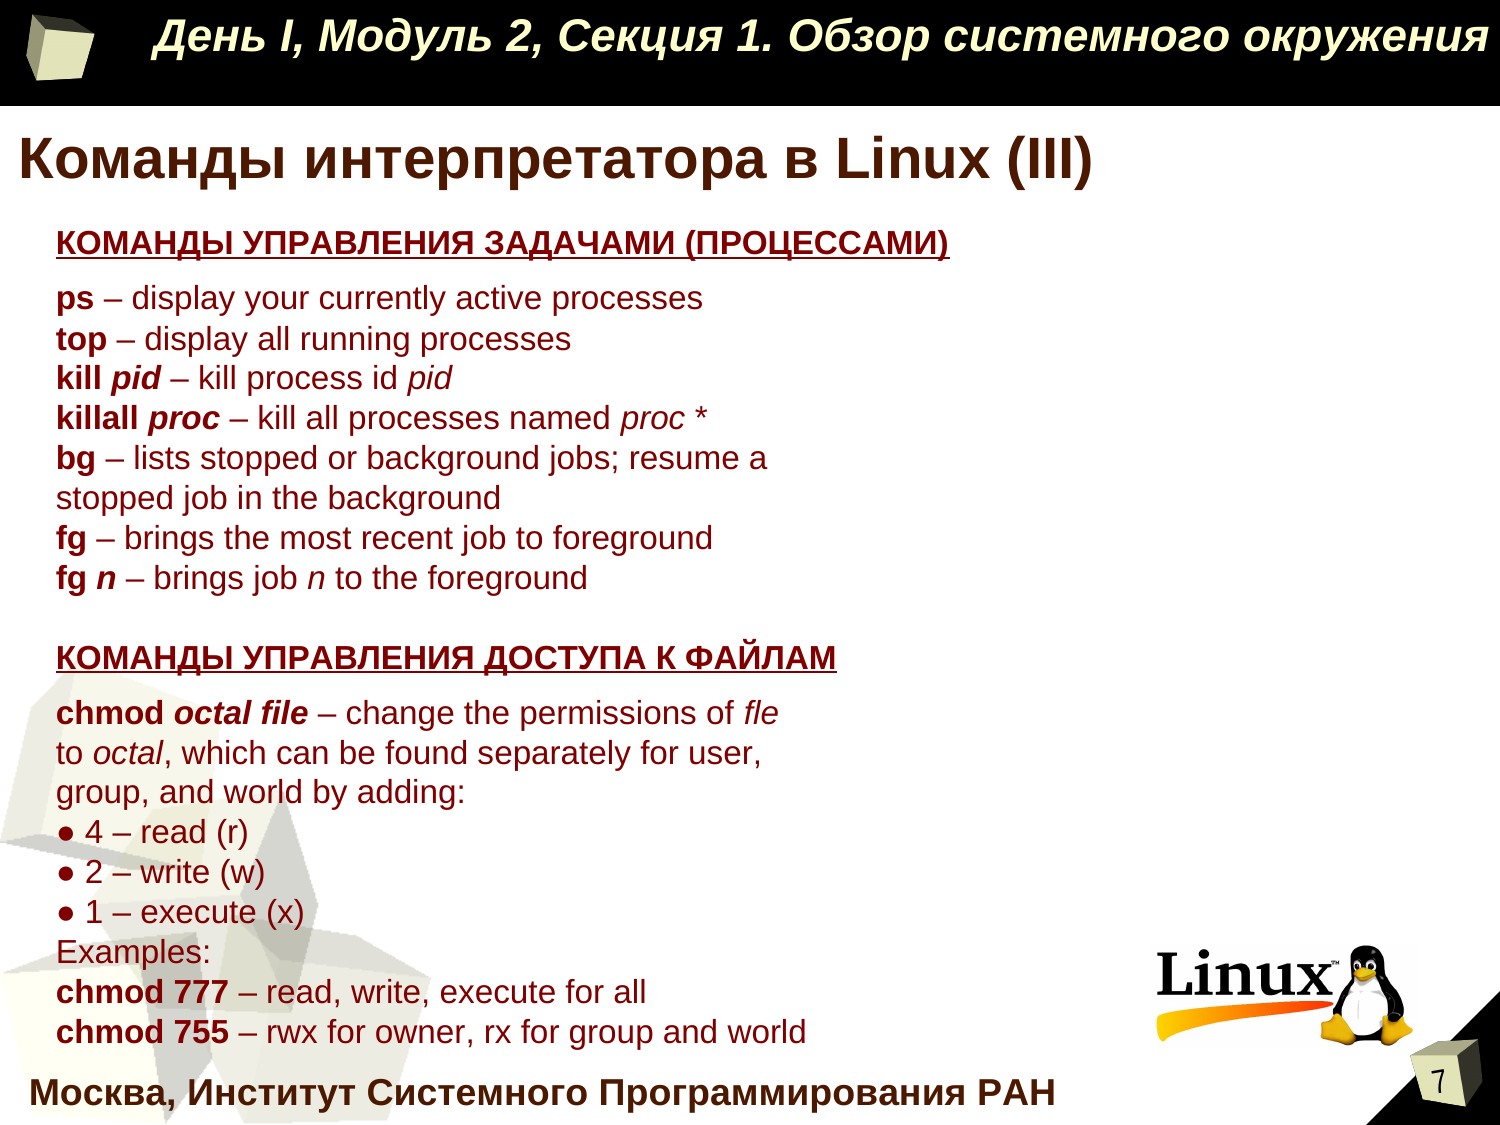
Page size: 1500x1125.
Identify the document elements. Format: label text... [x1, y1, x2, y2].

text_box КОМАНДЫ УПРАВЛЕНИЯ ЗАДАЧАМИ (ПРОЦЕССАМИ) ps – display your currently active processes top – display all running processes kill pid – kill process id pid killall proc – kill all processes named proc * bg – lists stopped or background jobs; resume a stopped job in the background fg – brings the most recent job to foreground fg n – brings job n to the foreground КОМАНДЫ УПРАВЛЕНИЯ ДОСТУПА К ФАЙЛАМ chmod octal file – change the permissions of fle to octal, which can be found separately for user, group, and world by adding: ● 4 – read (r) ● 2 – write (w) ● 1 – execute (x) Examples: chmod 777 – read, write, execute for all chmod 755 – rwx for owner, rx for group and world [41, 214, 1447, 1058]
picture [423, 1088, 433, 1102]
text_box Команды интерпретатора в Linux (III) [4, 112, 1500, 198]
picture [1151, 944, 1418, 1048]
picture [0, 659, 433, 1125]
